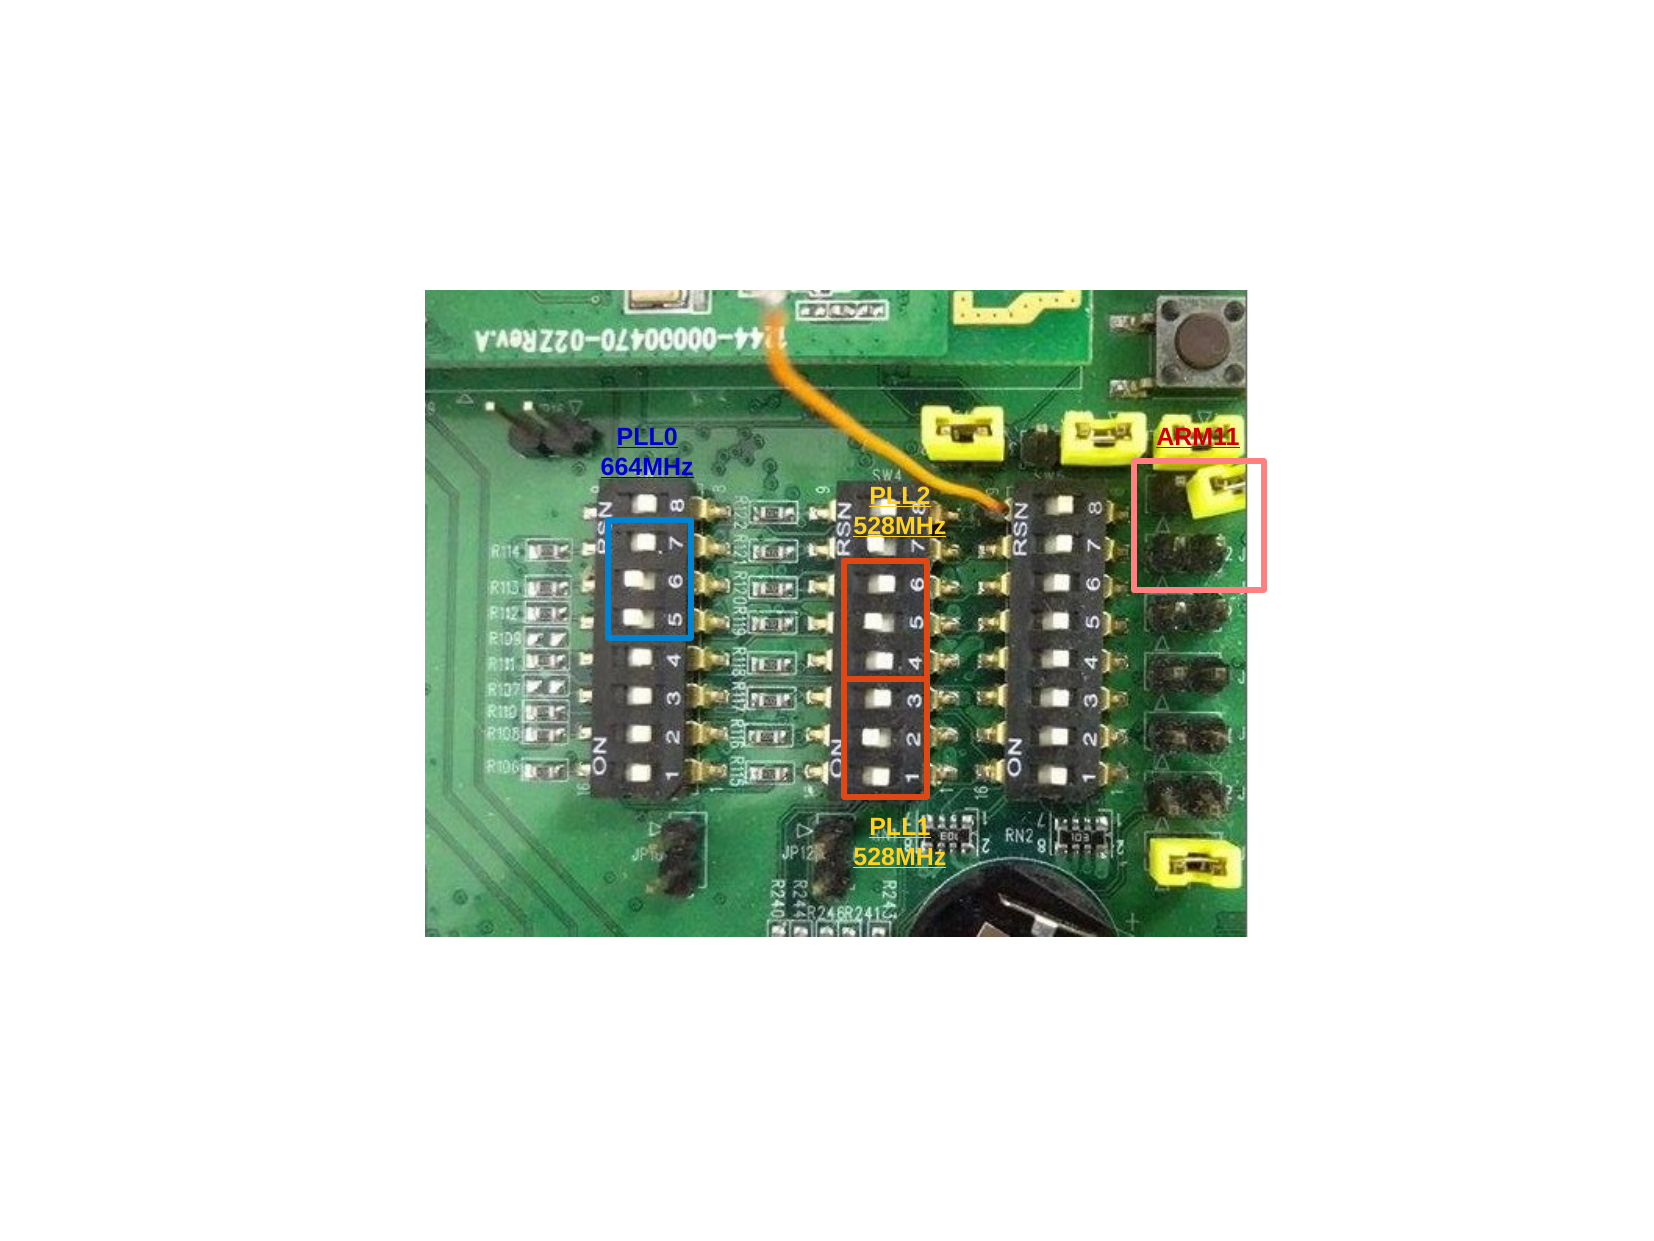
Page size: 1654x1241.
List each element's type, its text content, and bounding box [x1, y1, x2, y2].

picture [1137, 464, 1249, 587]
text_box PLL1 528MHz [838, 803, 962, 875]
picture [425, 290, 1249, 937]
text_box PLL0 664MHz [585, 412, 709, 485]
text_box ARM11 [1140, 412, 1256, 461]
text_box PLL2 528MHz [838, 472, 962, 544]
